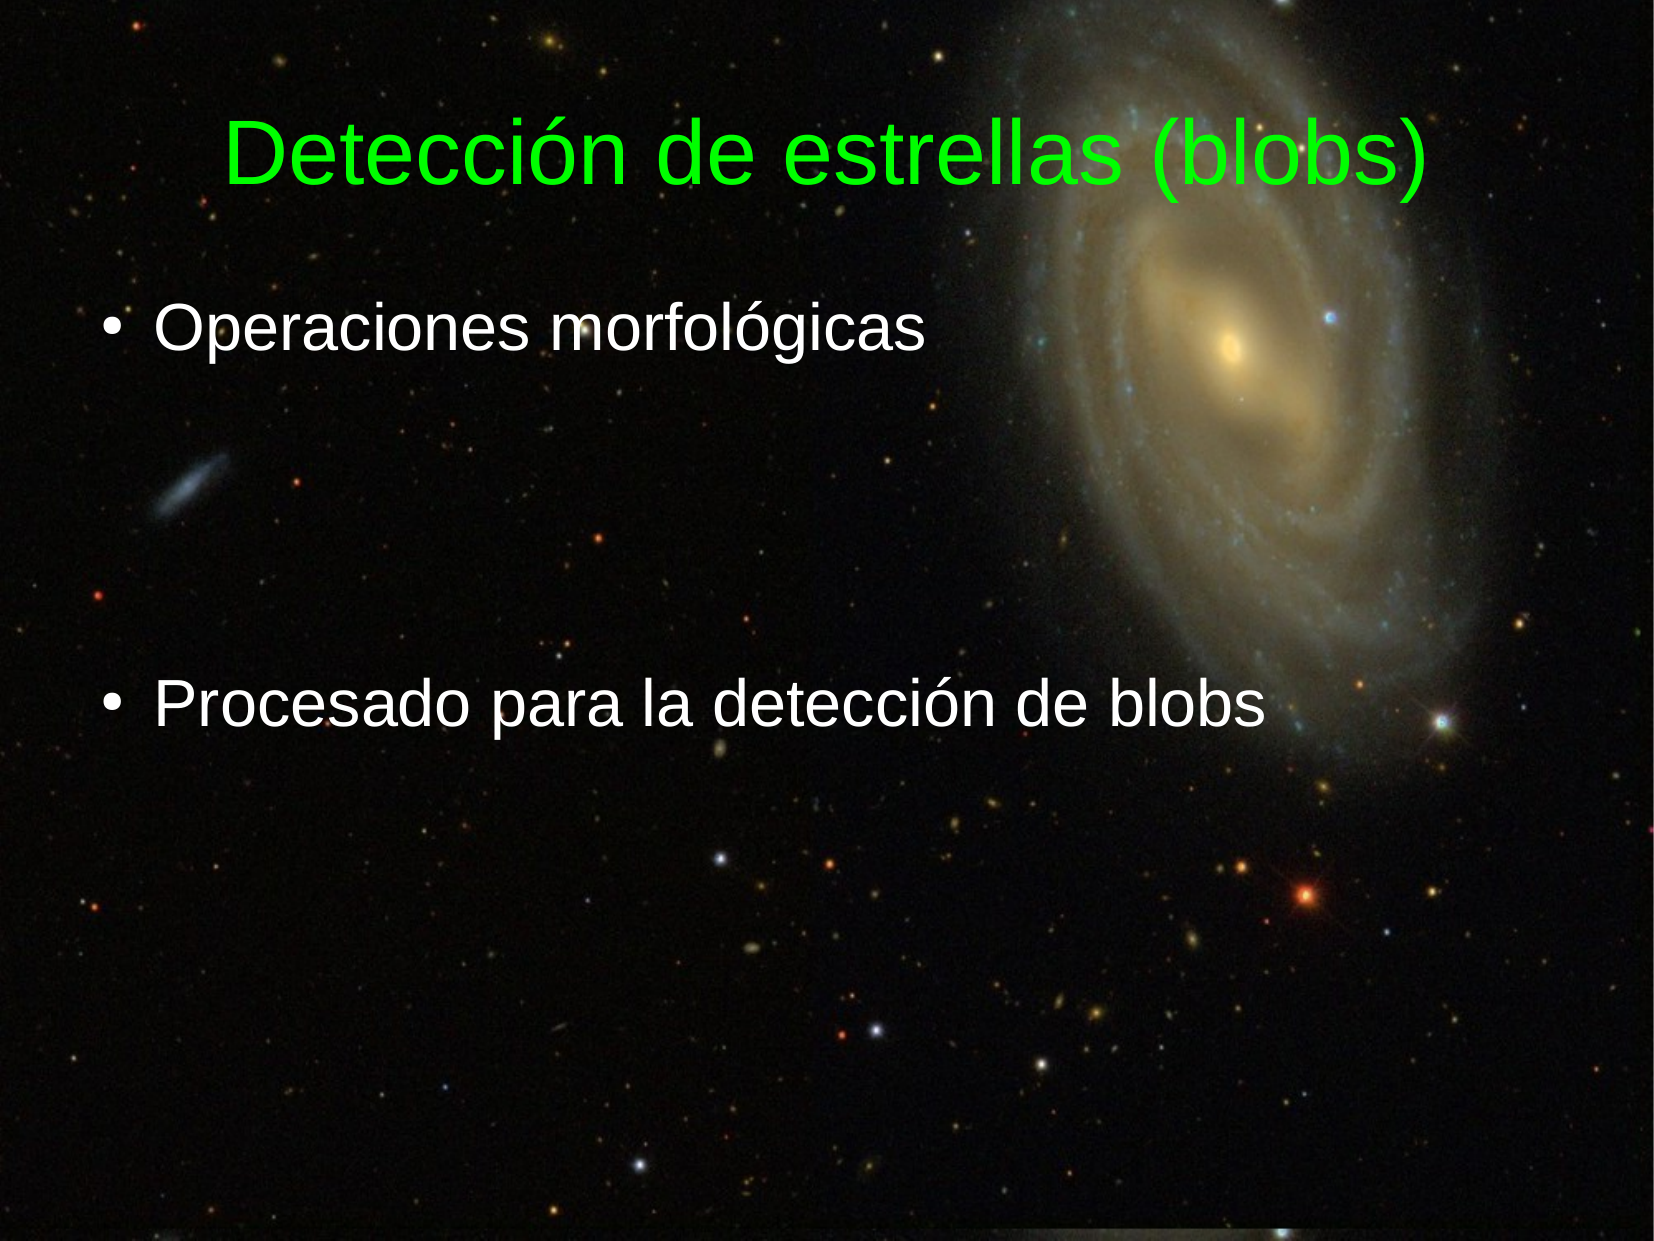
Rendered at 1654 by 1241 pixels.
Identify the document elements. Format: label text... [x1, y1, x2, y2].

title Detección de estrellas (blobs) [82, 49, 1571, 257]
picture [0, 0, 1654, 1241]
list Procesado para la detección de blobs [82, 665, 1538, 1009]
list Operaciones morfológicas [82, 290, 1538, 634]
